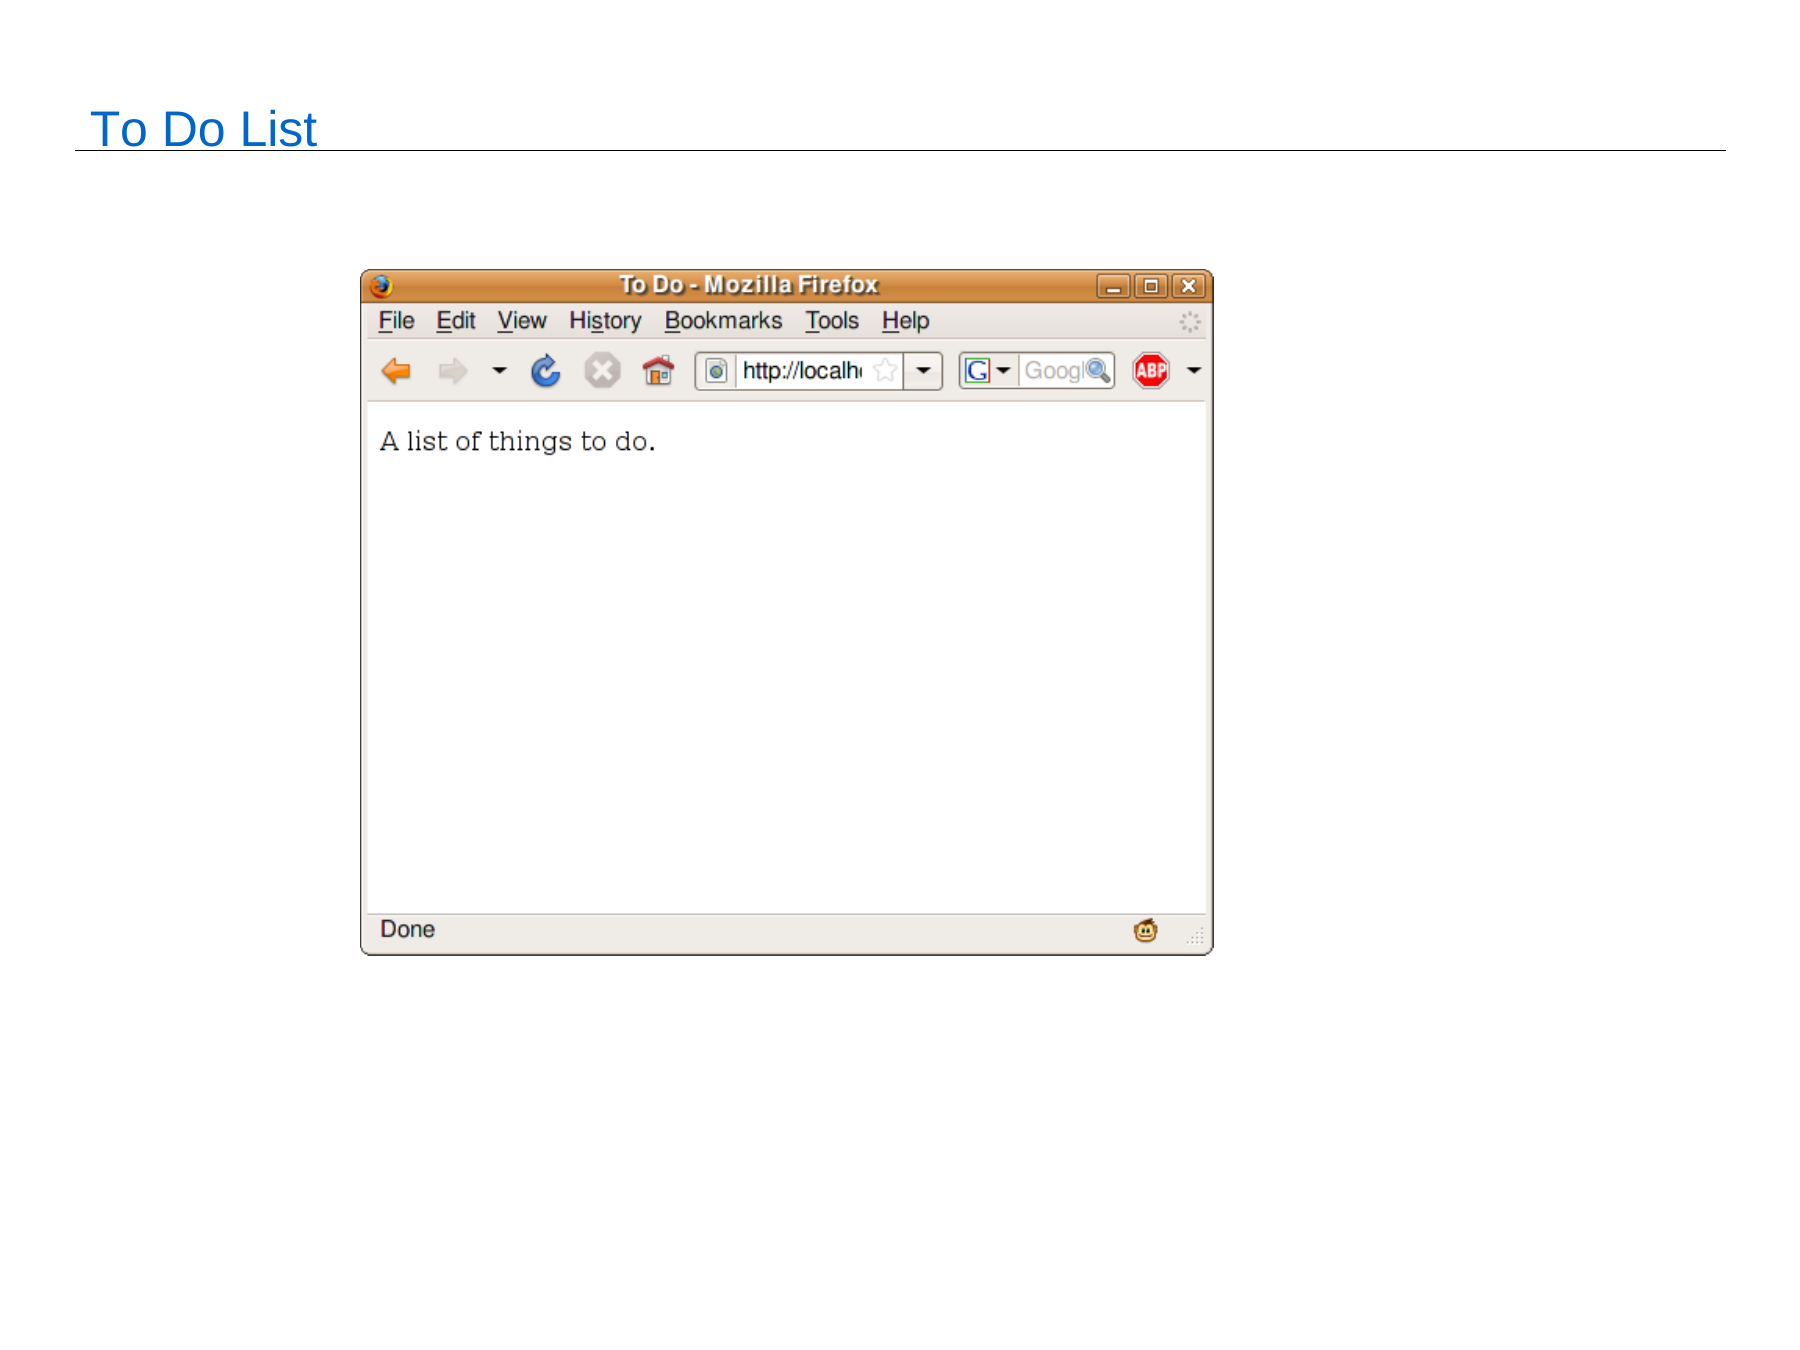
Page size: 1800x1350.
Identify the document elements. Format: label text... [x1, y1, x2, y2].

picture [360, 269, 1214, 956]
title To Do List [89, 71, 1489, 165]
